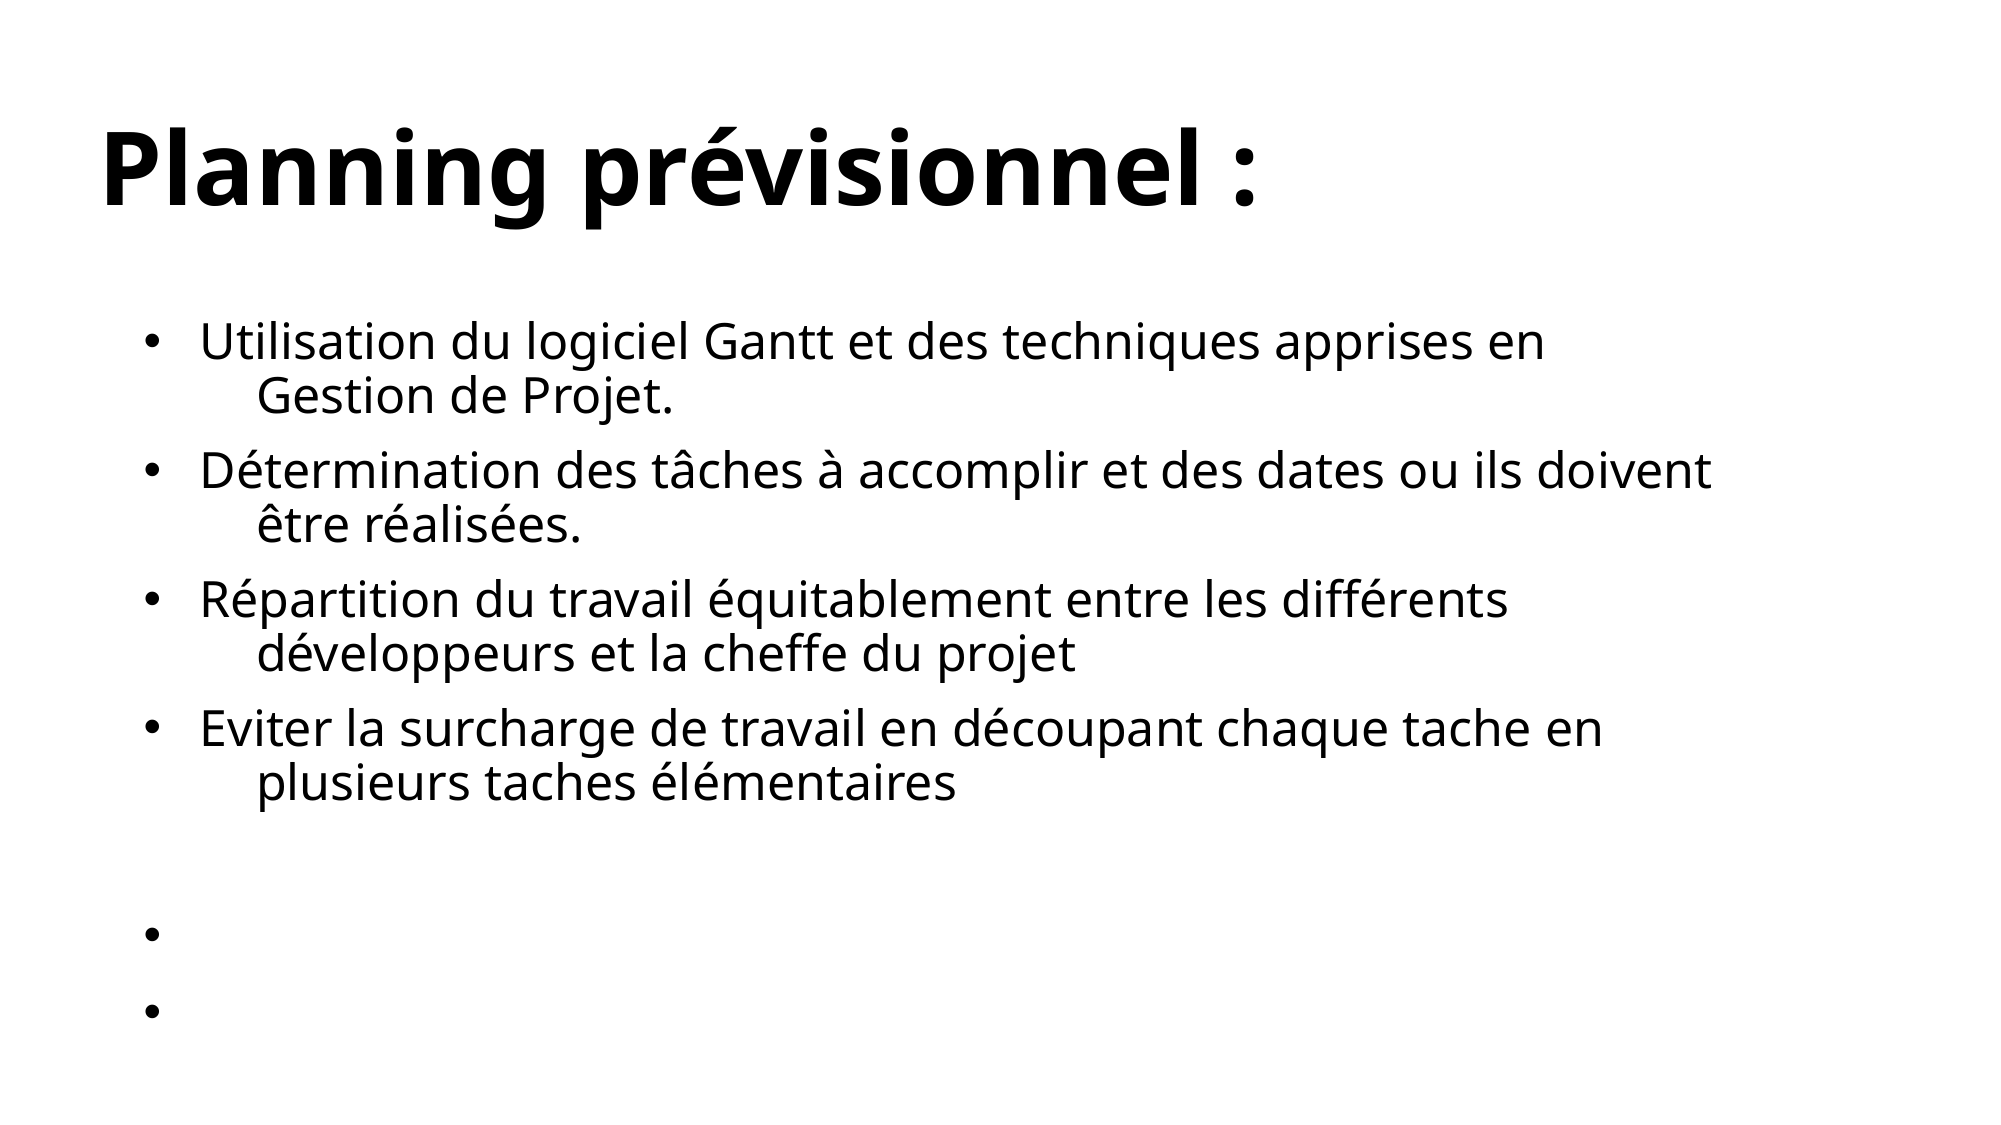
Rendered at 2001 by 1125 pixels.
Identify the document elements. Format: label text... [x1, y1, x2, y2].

subtitle Utilisation du logiciel Gantt et des techniques apprises en Gestion de Projet. Détermination des tâches à accomplir et des dates ou ils doivent être réalisées. Répartition du travail équitablement entre les différents développeurs et la cheffe du projet Eviter la surcharge de travail en découpant chaque tache en plusieurs taches élémentaires [128, 308, 1738, 1125]
title Planning prévisionnel : [44, 98, 1315, 235]
